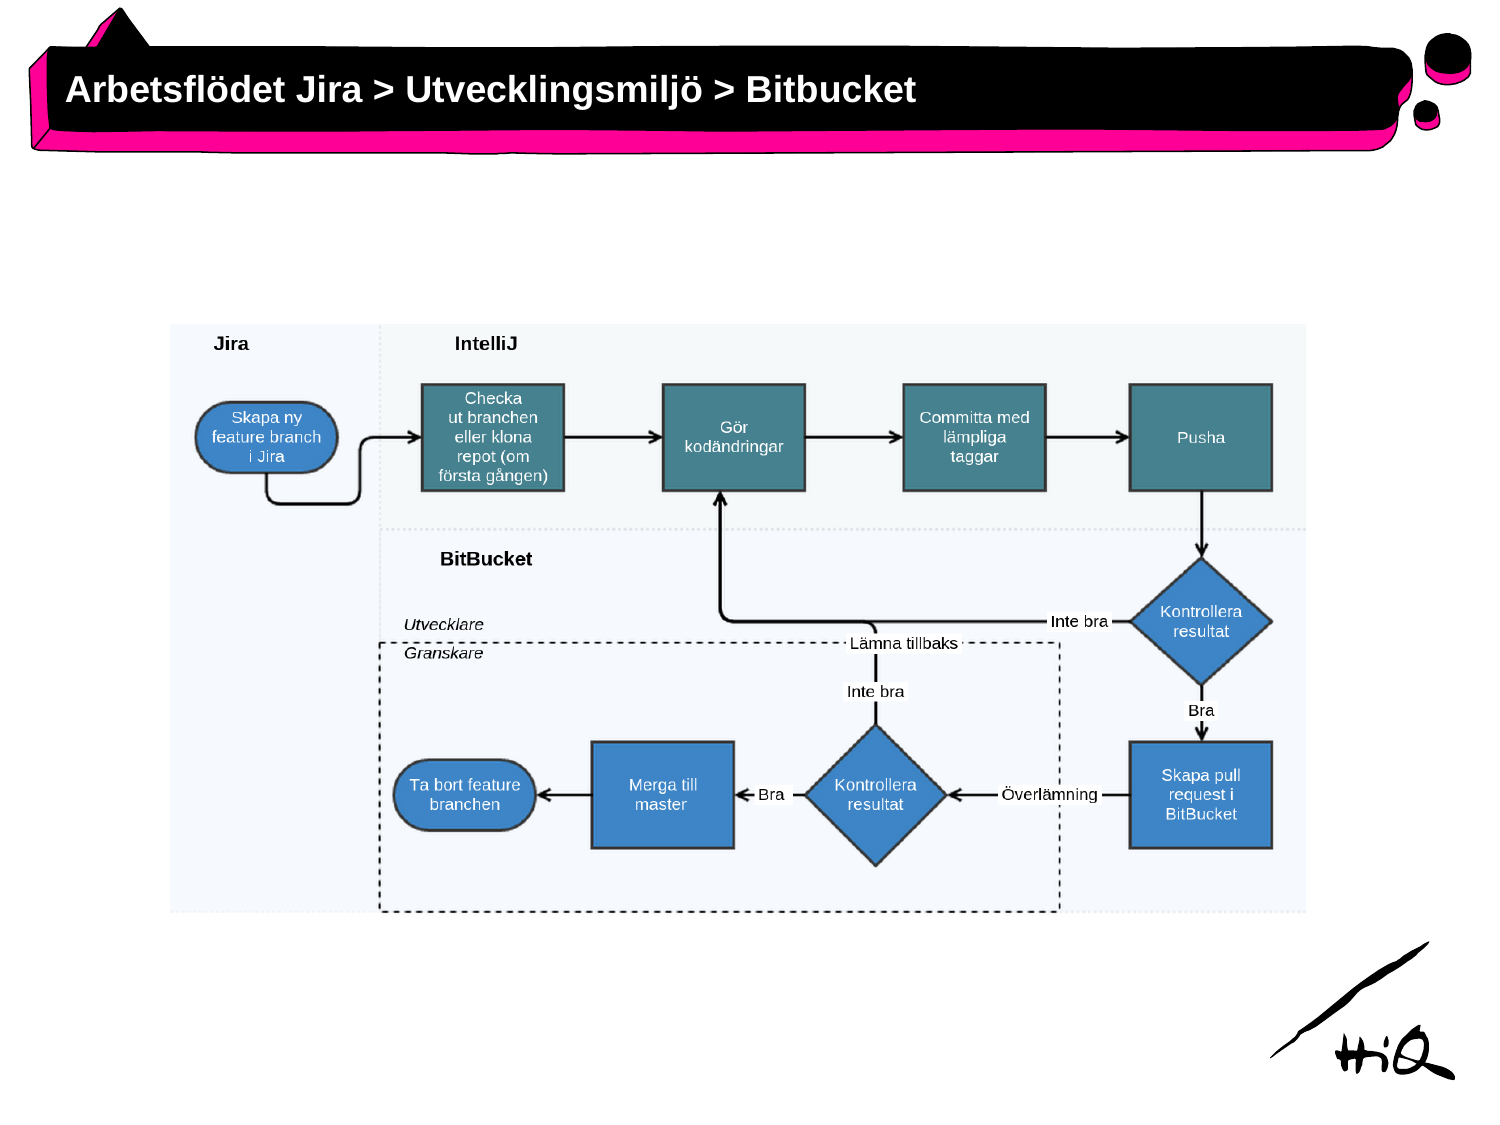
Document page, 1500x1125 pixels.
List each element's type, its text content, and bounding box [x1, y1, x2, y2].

title Arbetsflödet Jira > Utvecklingsmiljö > Bitbucket [64, 54, 1365, 126]
picture [170, 324, 1306, 931]
